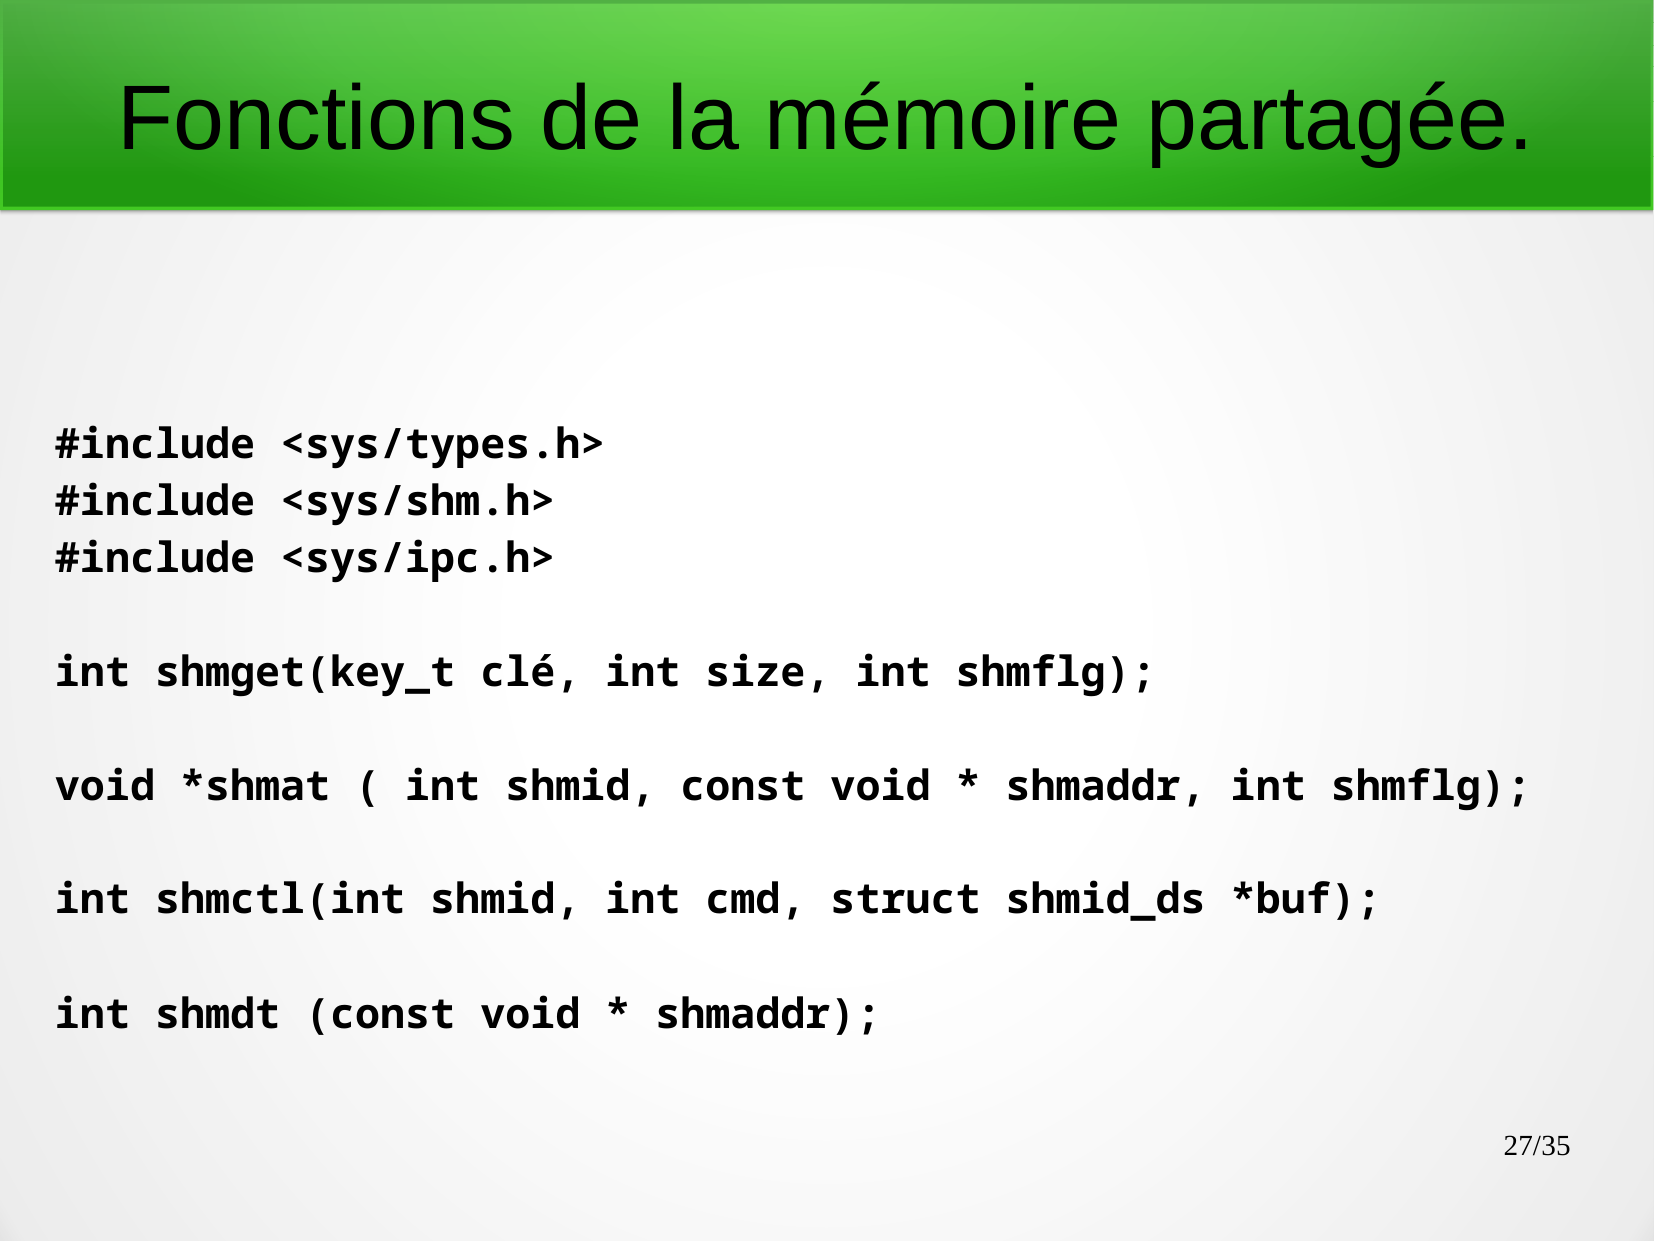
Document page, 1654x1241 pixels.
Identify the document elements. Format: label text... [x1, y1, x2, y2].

text_box #include <sys/types.h> #include <sys/shm.h> #include <sys/ipc.h> int shmget(key_t clé, int size, int shmflg); void *shmat ( int shmid, const void * shmaddr, int shmflg); int shmctl(int shmid, int cmd, struct shmid_ds *buf); int shmdt (const void * shmaddr); [54, 413, 1651, 1011]
title Fonctions de la mémoire partagée. [82, 47, 1571, 189]
